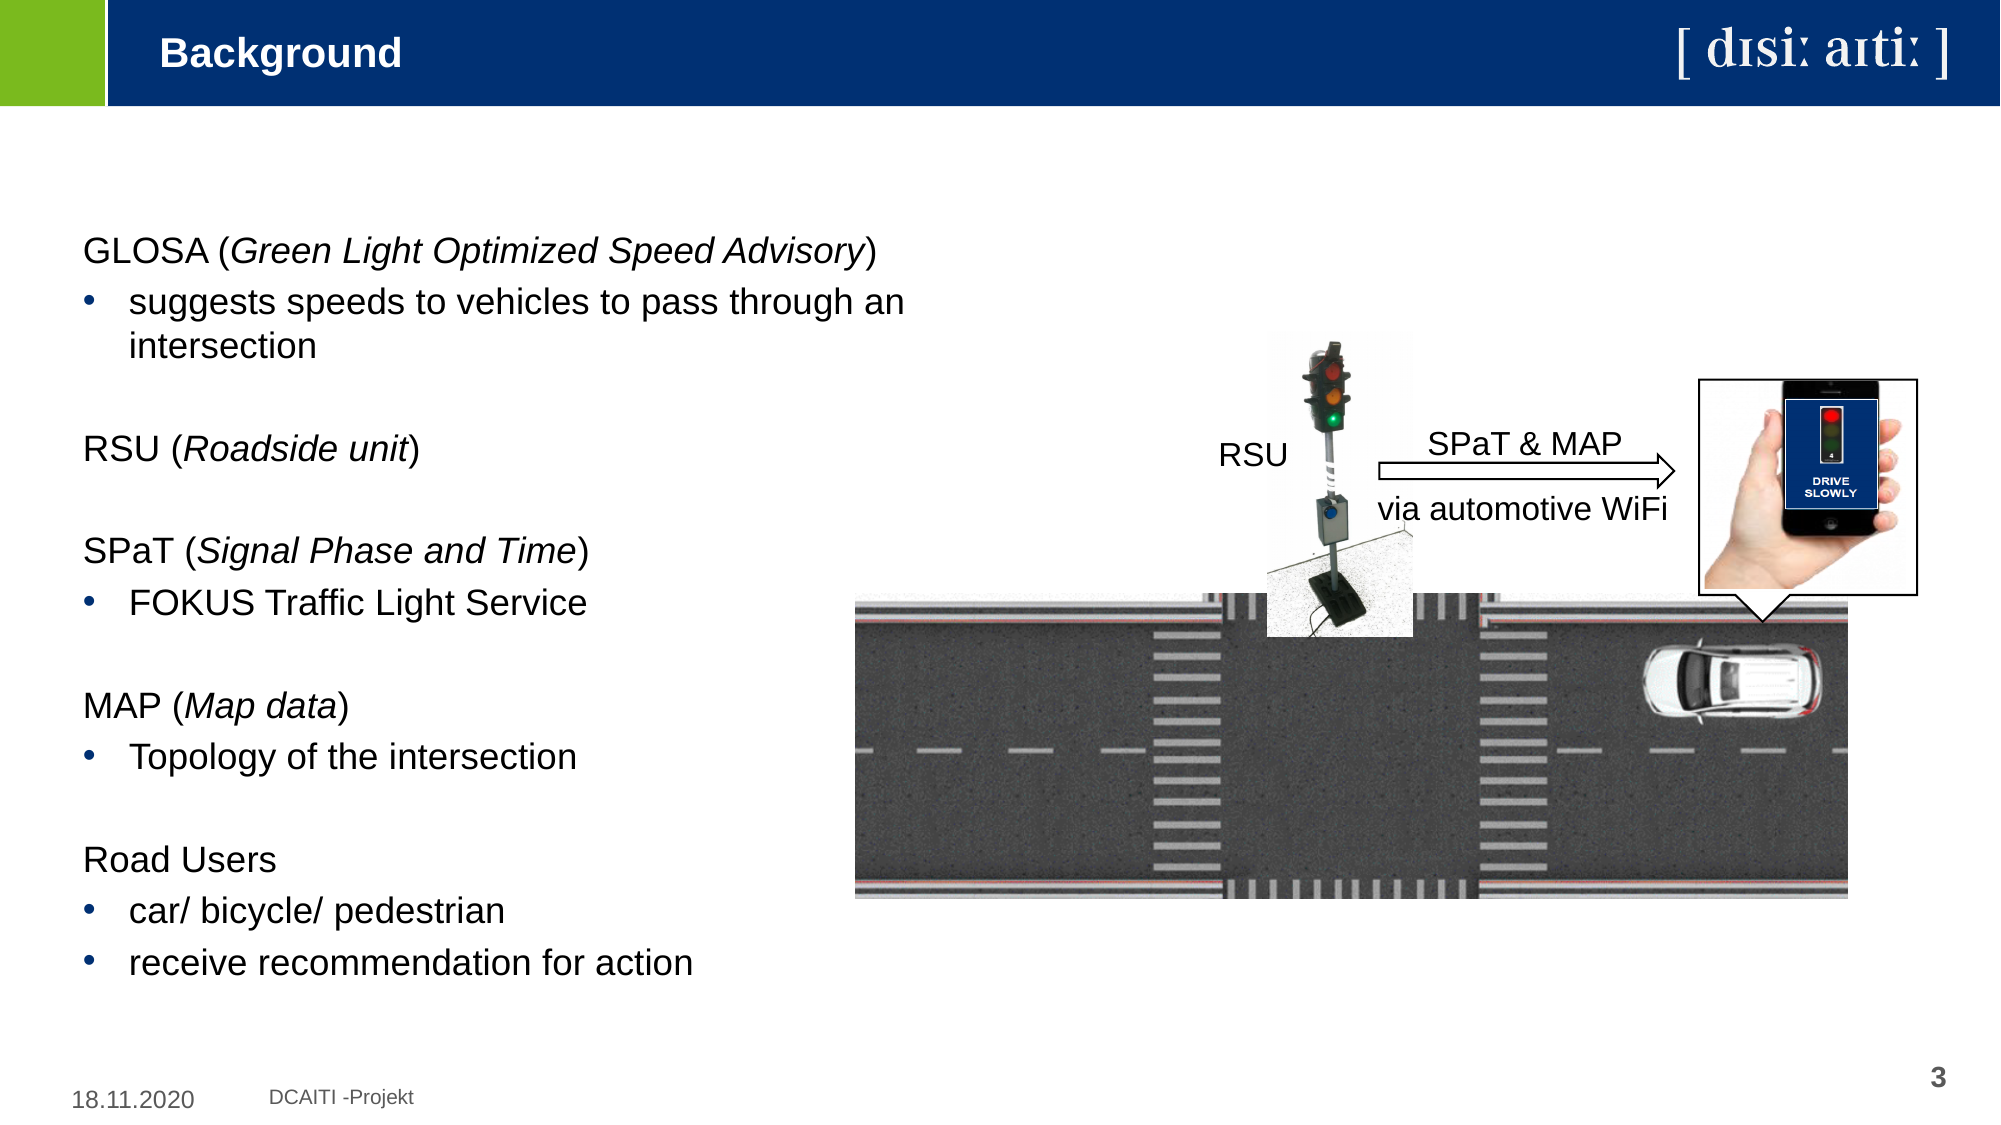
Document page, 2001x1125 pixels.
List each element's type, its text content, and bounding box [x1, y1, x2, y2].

text_box SPaT & MAP [1412, 415, 1676, 470]
text_box [1379, 462, 1675, 479]
text_box RSU [1203, 425, 1333, 481]
slide_number <number> [1850, 1022, 1947, 1125]
picture [855, 331, 1848, 899]
footer DCAITI -Projekt [268, 1070, 1842, 1125]
text_box [1699, 379, 1918, 622]
picture [1704, 381, 1906, 592]
title Background [106, 0, 1628, 107]
text_box via automotive WiFi [1362, 479, 1713, 535]
slide_number 18.11.2020 [52, 1071, 215, 1125]
list GLOSA (Green Light Optimized Speed Advisory) suggests speeds to vehicles to pass through an intersection RSU (Roadside unit) SPaT (Signal Phase and Time) FOKUS Traffic Light Service MAP (Map data) Topology of the intersection Road Users car/ bicycle/ pedestrian receive recommendation for action [82, 226, 1075, 988]
